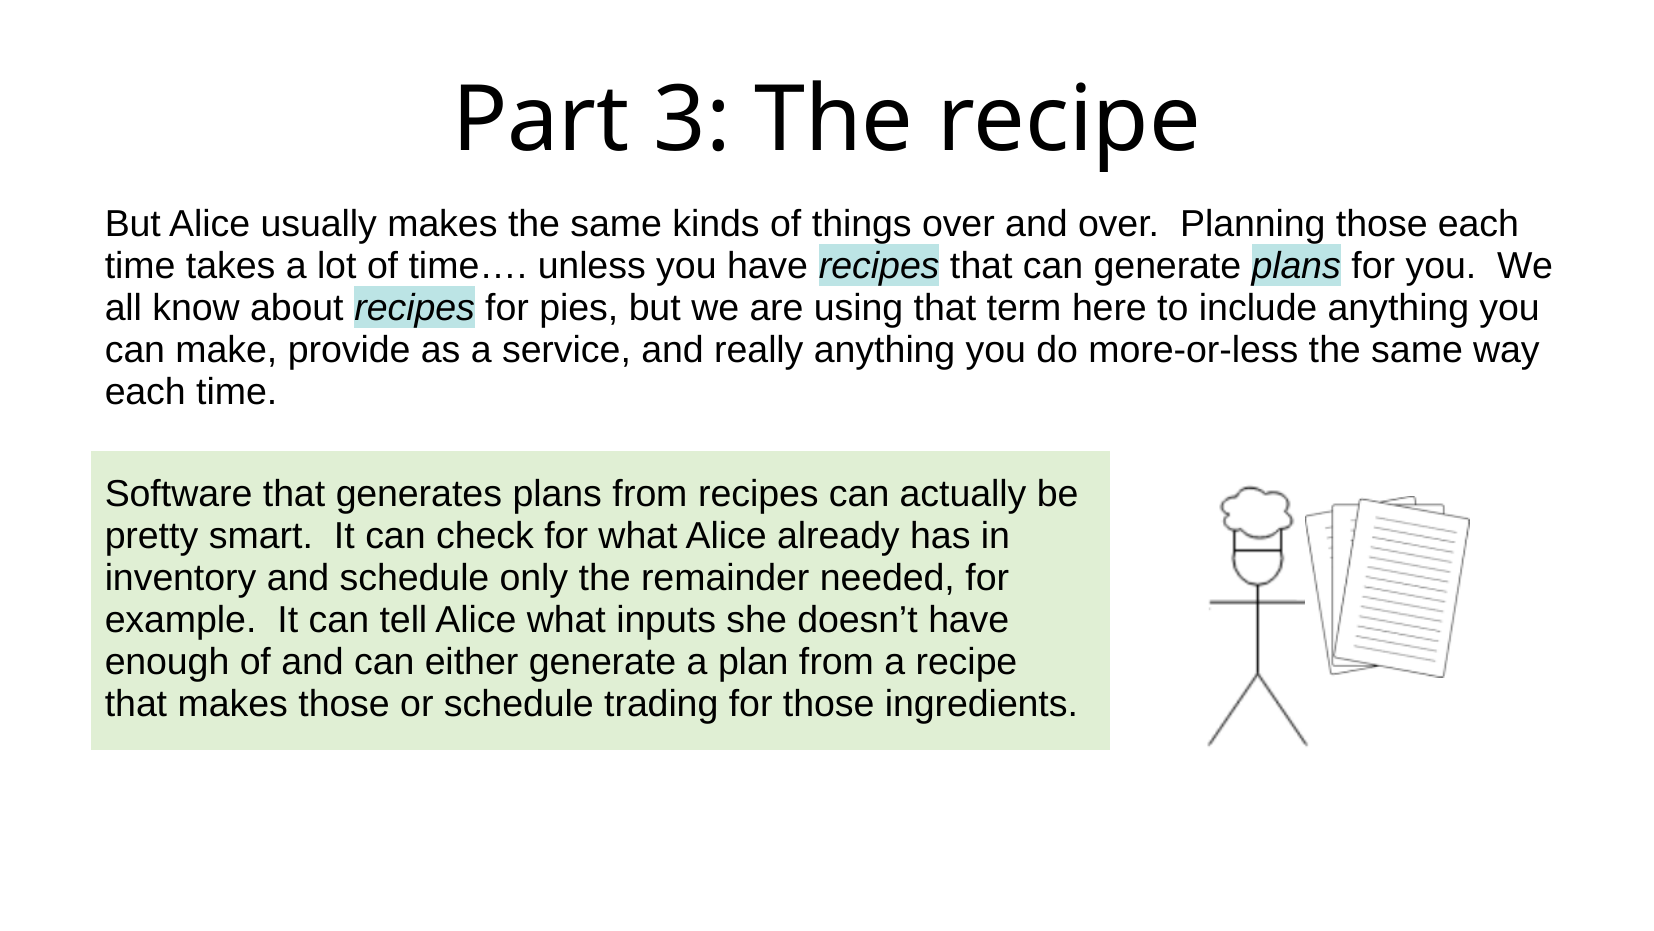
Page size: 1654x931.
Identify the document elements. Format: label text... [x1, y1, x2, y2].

text_box But Alice usually makes the same kinds of things over and over. Planning those each time takes a lot of time…. unless you have recipes that can generate plans for you. We all know about recipes for pies, but we are using that term here to include anything you can make, provide as a service, and really anything you do more-or-less the same way each time. [90, 195, 1576, 588]
text_box Software that generates plans from recipes can actually be pretty smart. It can check for what Alice already has in inventory and schedule only the remainder needed, for example. It can tell Alice what inputs she doesn’t have enough of and can either generate a plan from a recipe that makes those or schedule trading for those ingredients. [90, 465, 1096, 732]
picture [1170, 475, 1470, 751]
text_box [90, 588, 1111, 751]
title Part 3: The recipe [82, 37, 1571, 193]
